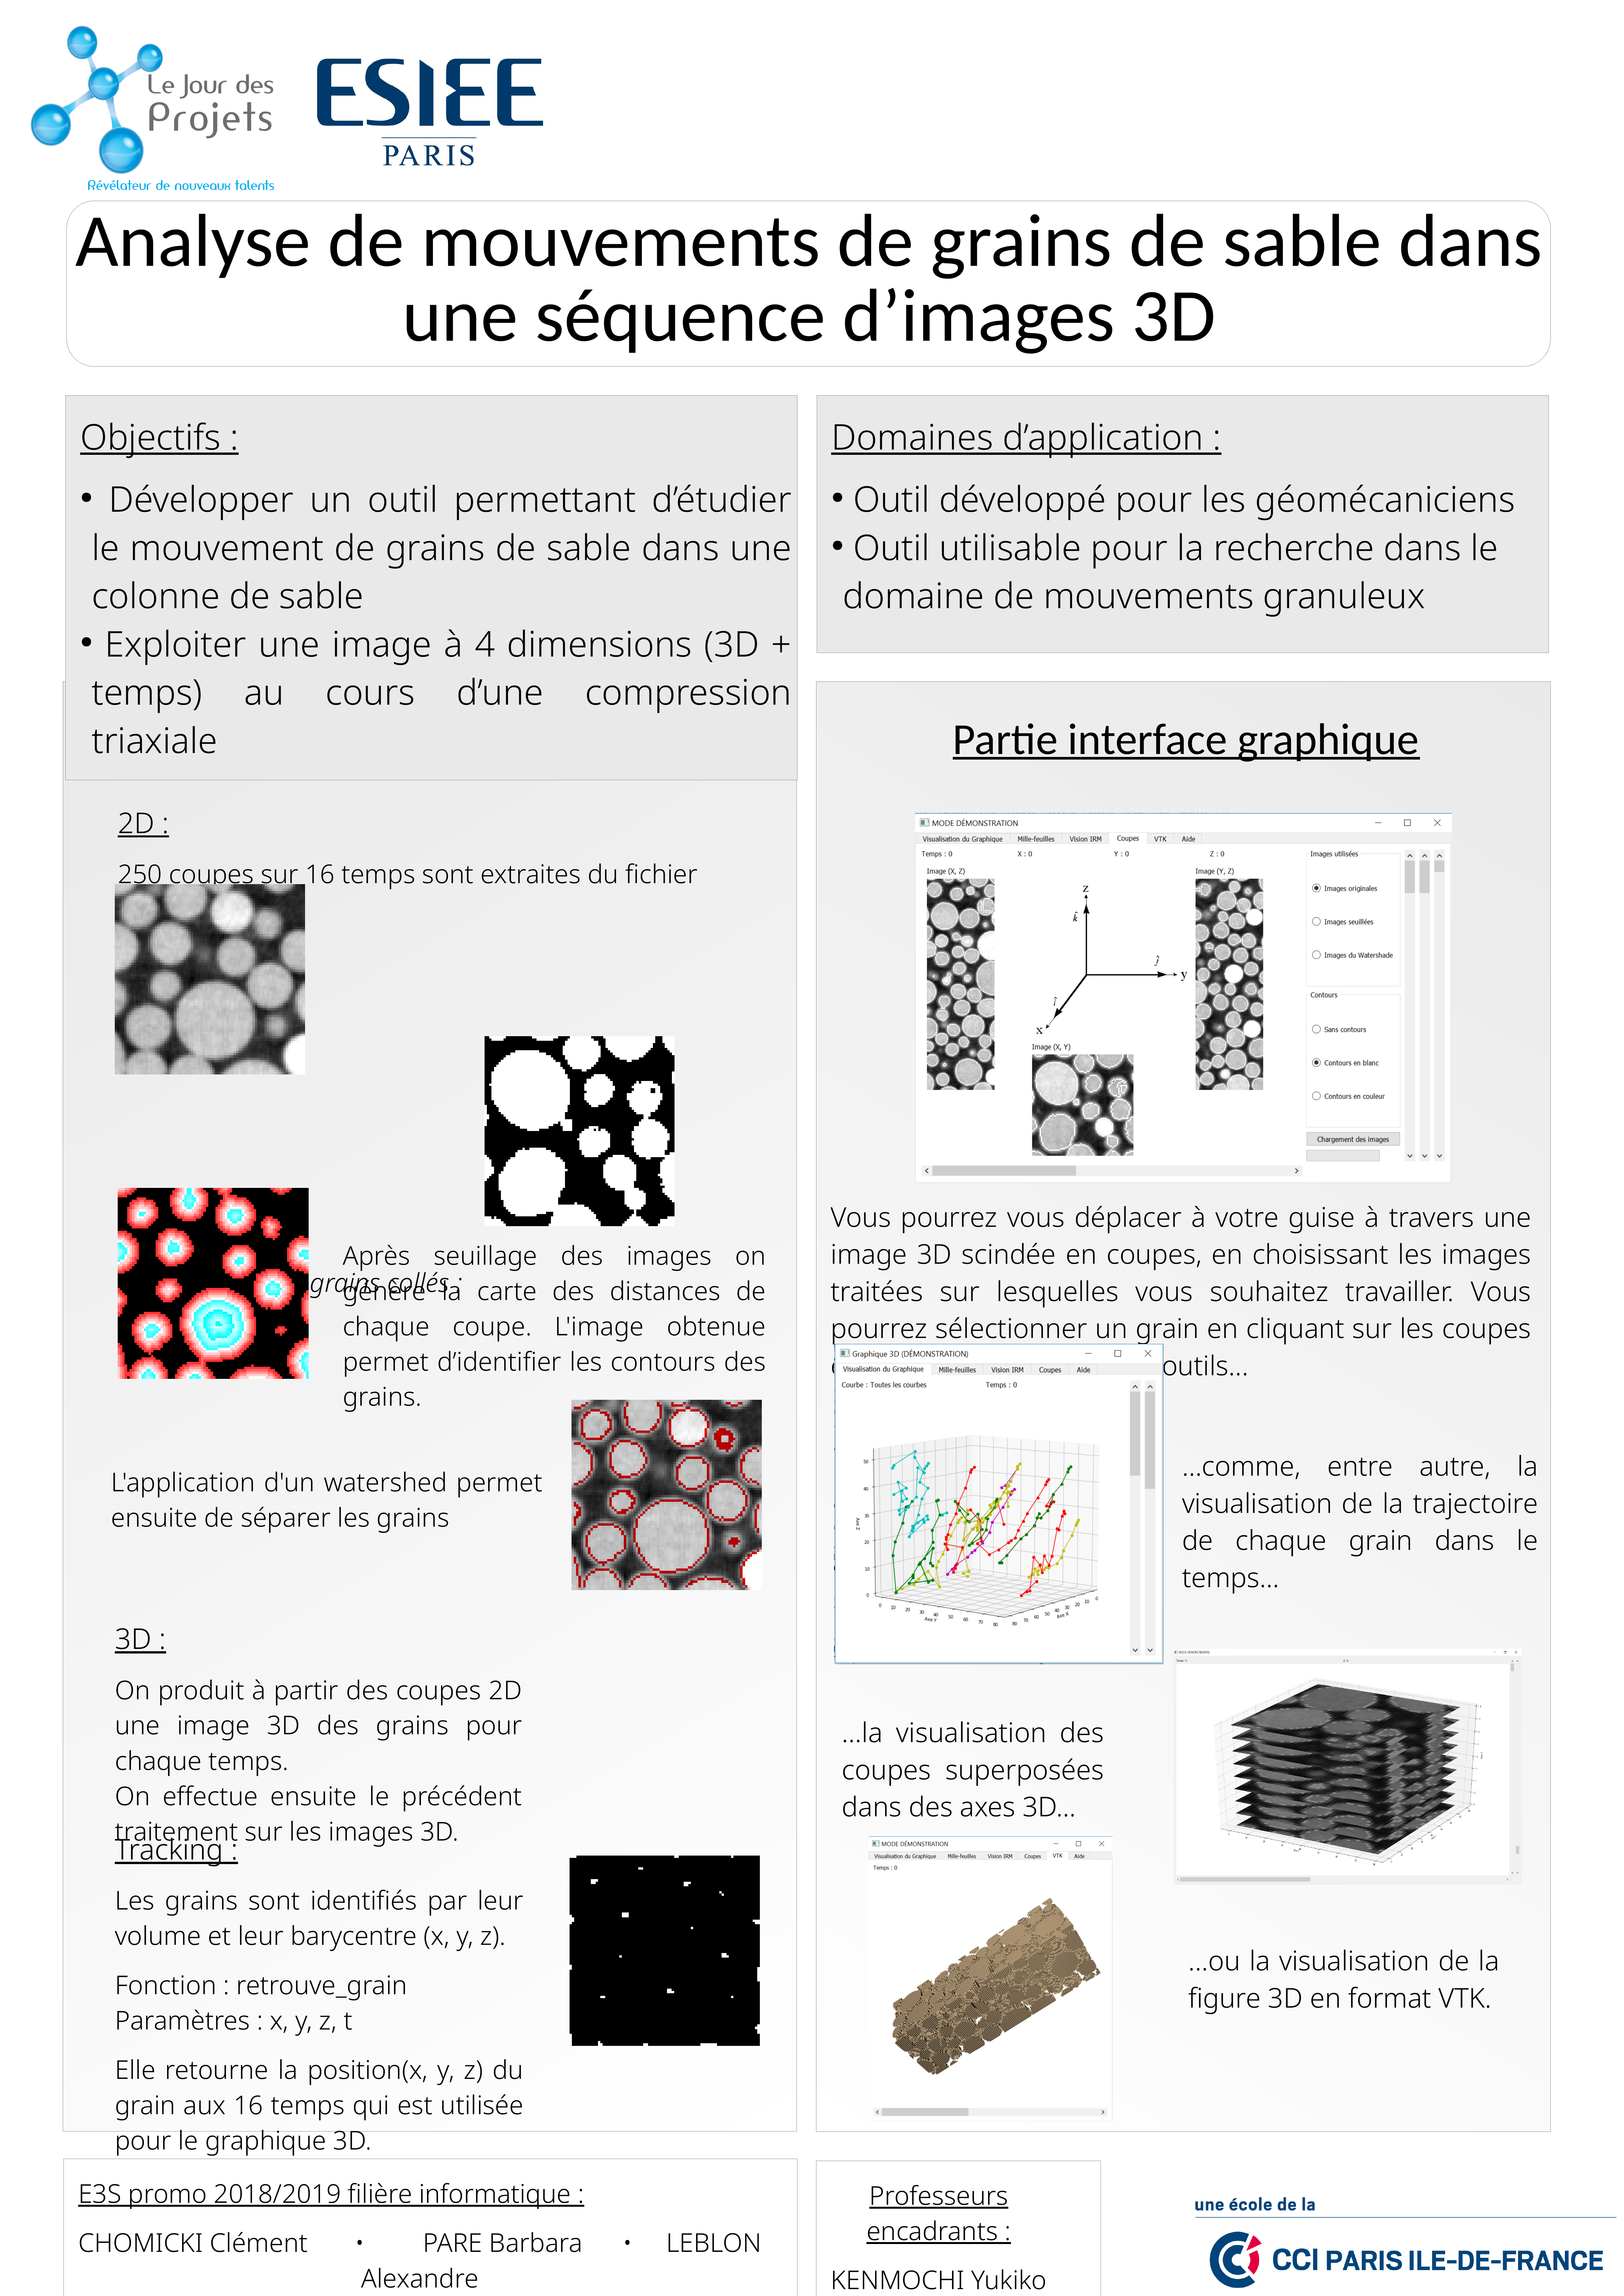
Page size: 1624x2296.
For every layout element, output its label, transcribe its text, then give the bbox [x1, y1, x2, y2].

picture [115, 884, 305, 1074]
picture [915, 813, 1452, 1184]
text_box L'application d'un watershed permet ensuite de séparer les grains [96, 1461, 549, 1570]
picture [5, 15, 547, 197]
title Analyse de mouvements de grains de sable dans une séquence d’images 3D [66, 201, 1553, 368]
text_box Domaines d’application : Outil développé pour les géomécaniciens Outil utilisable pour la recherche dans le domaine de mouvements granuleux [817, 395, 1549, 653]
text_box …comme, entre autre, la visualisation de la trajectoire de chaque grain dans le temps... [1167, 1444, 1553, 1547]
picture [570, 1856, 760, 2046]
picture [485, 1036, 675, 1226]
text_box [1300, 1547, 1307, 1549]
text_box Tracking : Les grains sont identifiés par leur volume et leur barycentre (x, y, z). Fonction : retrouve_grain Paramètres : x, y, z, t Elle retourne la position(x, y, z) du grain aux 16 temps qui est utilisée pour le graphique 3D. [100, 1826, 541, 2098]
text_box E3S promo 2018/2019 filière informatique : CHOMICKI Clément • PARE Barbara • LEBLON Alexandre MONTANI Maÿlis • BARUZY Amaury [63, 2159, 797, 2271]
text_box …la visualisation des coupes superposées dans des axes 3D... [827, 1711, 1168, 1797]
picture [572, 1400, 762, 1590]
text_box [816, 681, 1551, 2132]
text_box Partie traitement d’image [797, 712, 803, 762]
text_box [1454, 1547, 1461, 1549]
text_box [63, 681, 797, 2132]
text_box 3D : On produit à partir des coupes 2D une image 3D des grains pour chaque temps. On effectue ensuite le précédent traitement sur les images 3D. [100, 1616, 552, 1764]
text_box Vous pourrez vous déplacer à votre guise à travers une image 3D scindée en coupes, en choisissant les images traitées sur lesquelles vous souhaitez travailler. Vous pourrez sélectionner un grain en cliquant sur les coupes et accéder à de nombreux outils... [816, 1195, 1549, 1337]
picture [118, 1188, 309, 1379]
text_box [1186, 1547, 1193, 1549]
text_box Objectifs : Développer un outil permettant d’étudier le mouvement de grains de sable dans une colonne de sable Exploiter une image à 4 dimensions (3D + temps) au cours d’une compression triaxiale [65, 395, 797, 653]
text_box Après seuillage des images on génère la carte des distances de chaque coupe. L'image obtenue permet d’identifier les contours des grains. [328, 1234, 780, 1369]
picture [1195, 2197, 1616, 2288]
text_box [1353, 1547, 1360, 1549]
picture [1174, 1649, 1522, 1885]
text_box [1378, 1547, 1385, 1549]
text_box [1439, 1547, 1446, 1549]
text_box Partie interface graphique [814, 718, 1549, 768]
picture [834, 1344, 1164, 1665]
text_box Professeurs encadrants : KENMOCHI Yukiko COUSTY Jean [816, 2161, 1101, 2273]
text_box [834, 1337, 1148, 1344]
text_box [1283, 1547, 1291, 1549]
text_box …ou la visualisation de la figure 3D en format VTK. [1174, 1939, 1514, 2010]
text_box [1165, 1362, 1174, 1374]
text_box 2D : 250 coupes sur 16 temps sont extraites du fichier fourni. Le problème des grains collés : [103, 800, 779, 1144]
text_box [1267, 1547, 1274, 1549]
picture [869, 1836, 1113, 2121]
